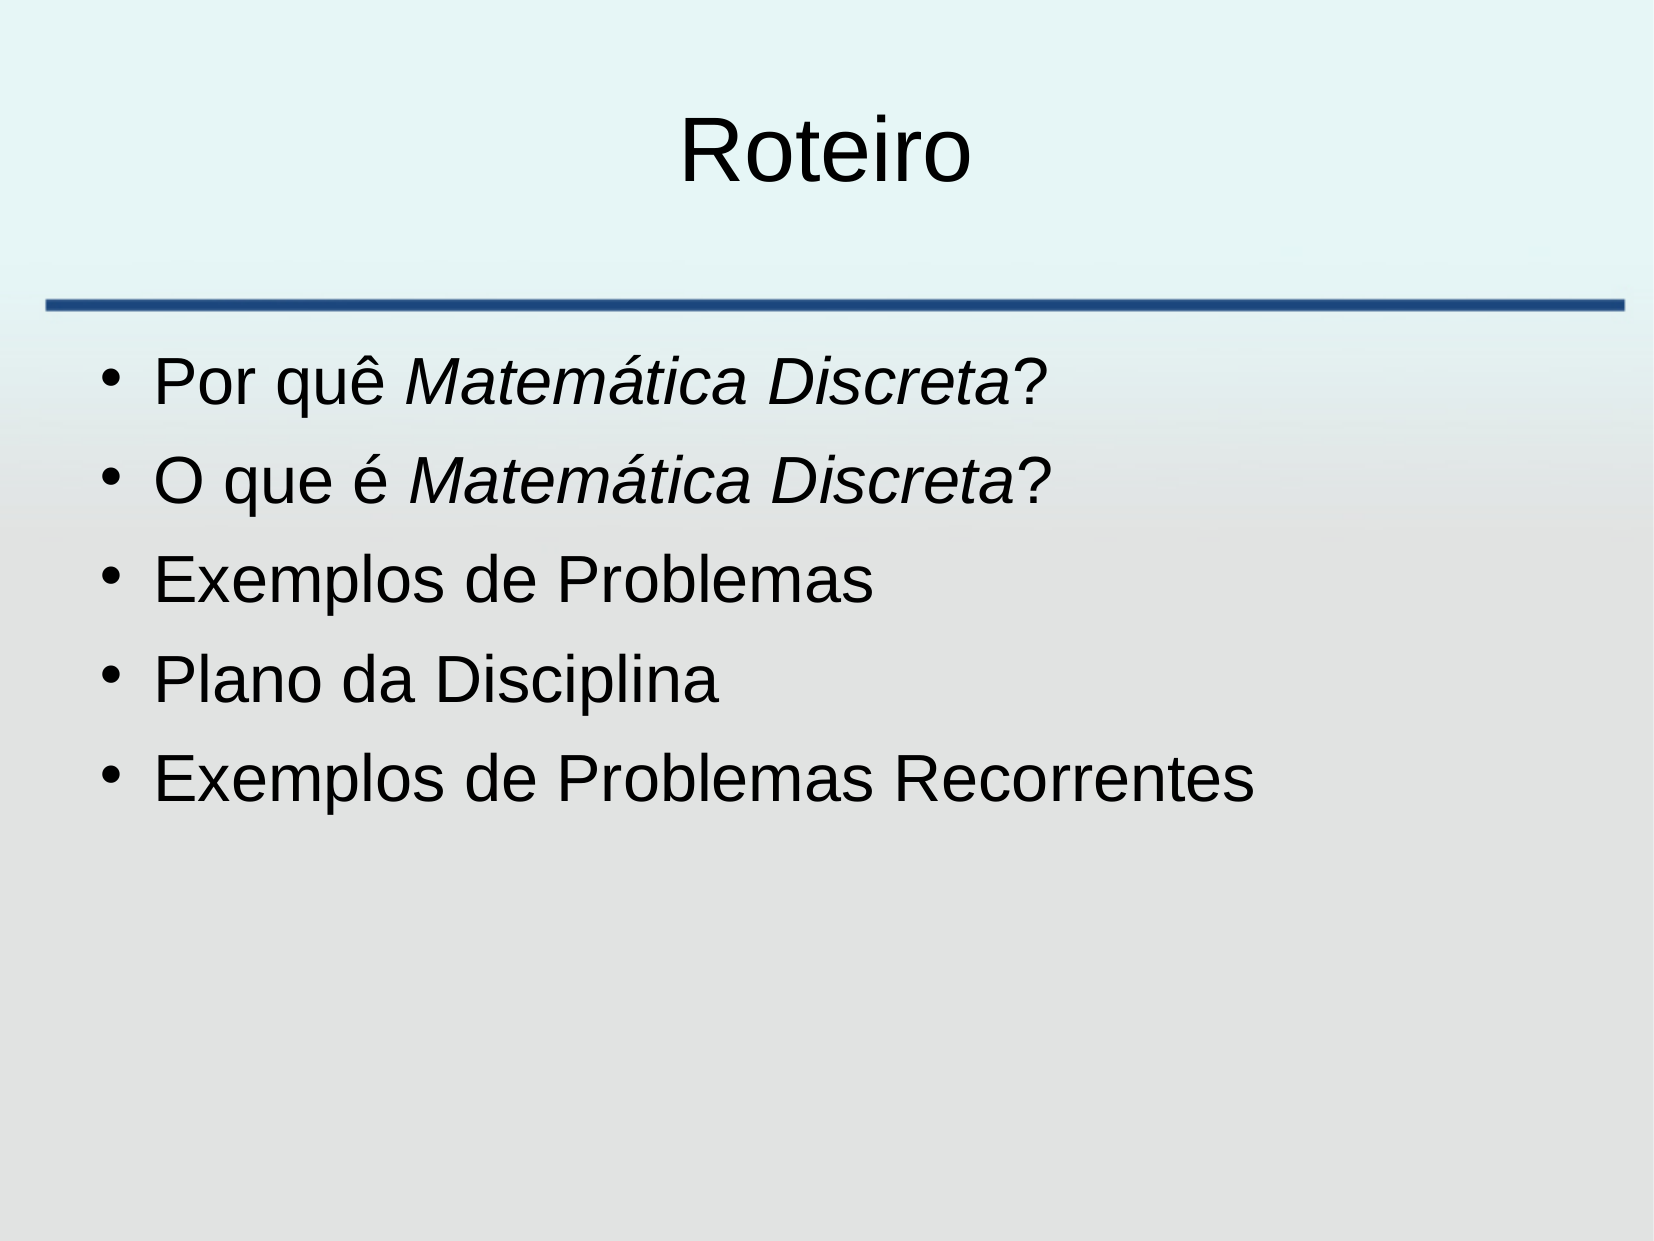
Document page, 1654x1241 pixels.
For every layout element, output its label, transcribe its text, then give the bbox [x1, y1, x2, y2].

list Por quê Matemática Discreta? O que é Matemática Discreta? Exemplos de Problemas Plano da Disciplina Exemplos de Problemas Recorrentes [82, 349, 1571, 1153]
title Roteiro [82, 49, 1571, 257]
picture [0, 0, 1654, 1241]
